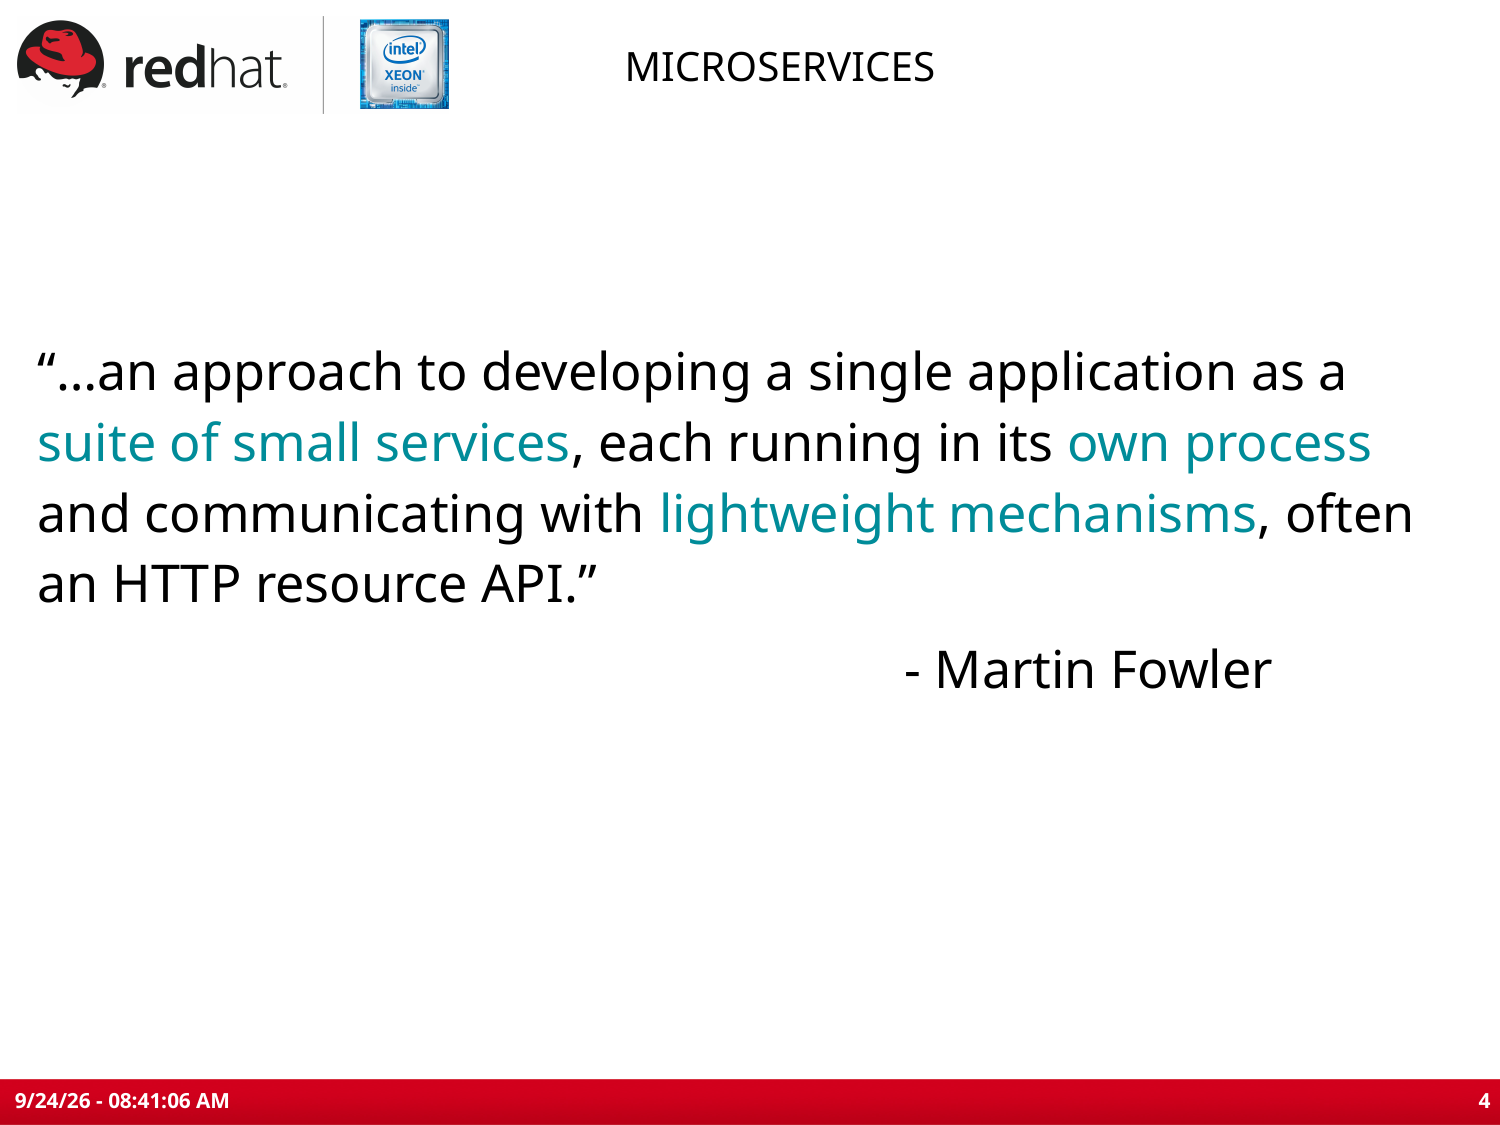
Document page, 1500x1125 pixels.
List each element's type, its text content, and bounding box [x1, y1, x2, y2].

title MICROSERVICES [112, 0, 1388, 91]
picture [17, 16, 449, 114]
picture [0, 1079, 1500, 1125]
text_box “…an approach to developing a single application as a suite of small services, each running in its own process and communicating with lightweight mechanisms, often an HTTP resource API.” - Martin Fowler [22, 327, 1467, 660]
